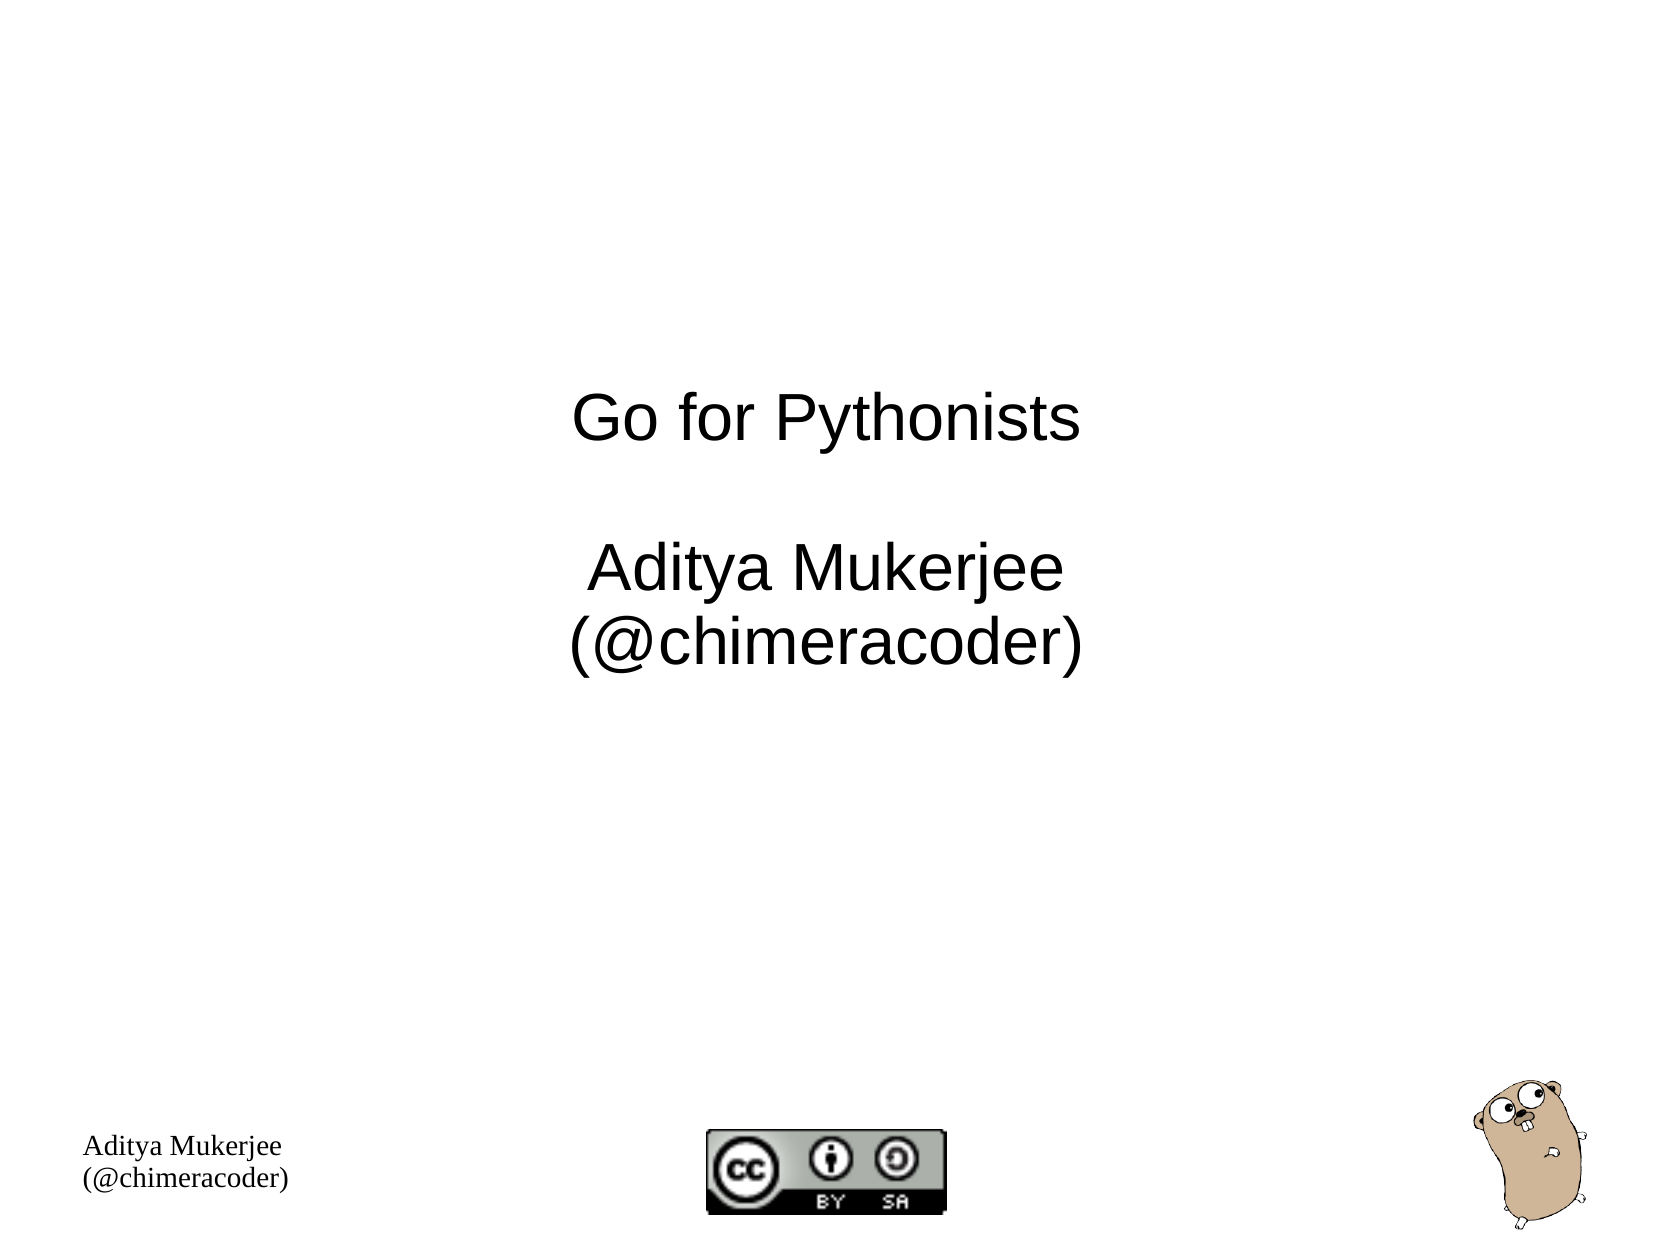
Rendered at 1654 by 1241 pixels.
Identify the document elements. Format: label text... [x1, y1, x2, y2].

picture [706, 1129, 947, 1215]
picture [1455, 1079, 1606, 1230]
subtitle Go for Pythonists Aditya Mukerjee (@chimeracoder) [82, 49, 1571, 1010]
